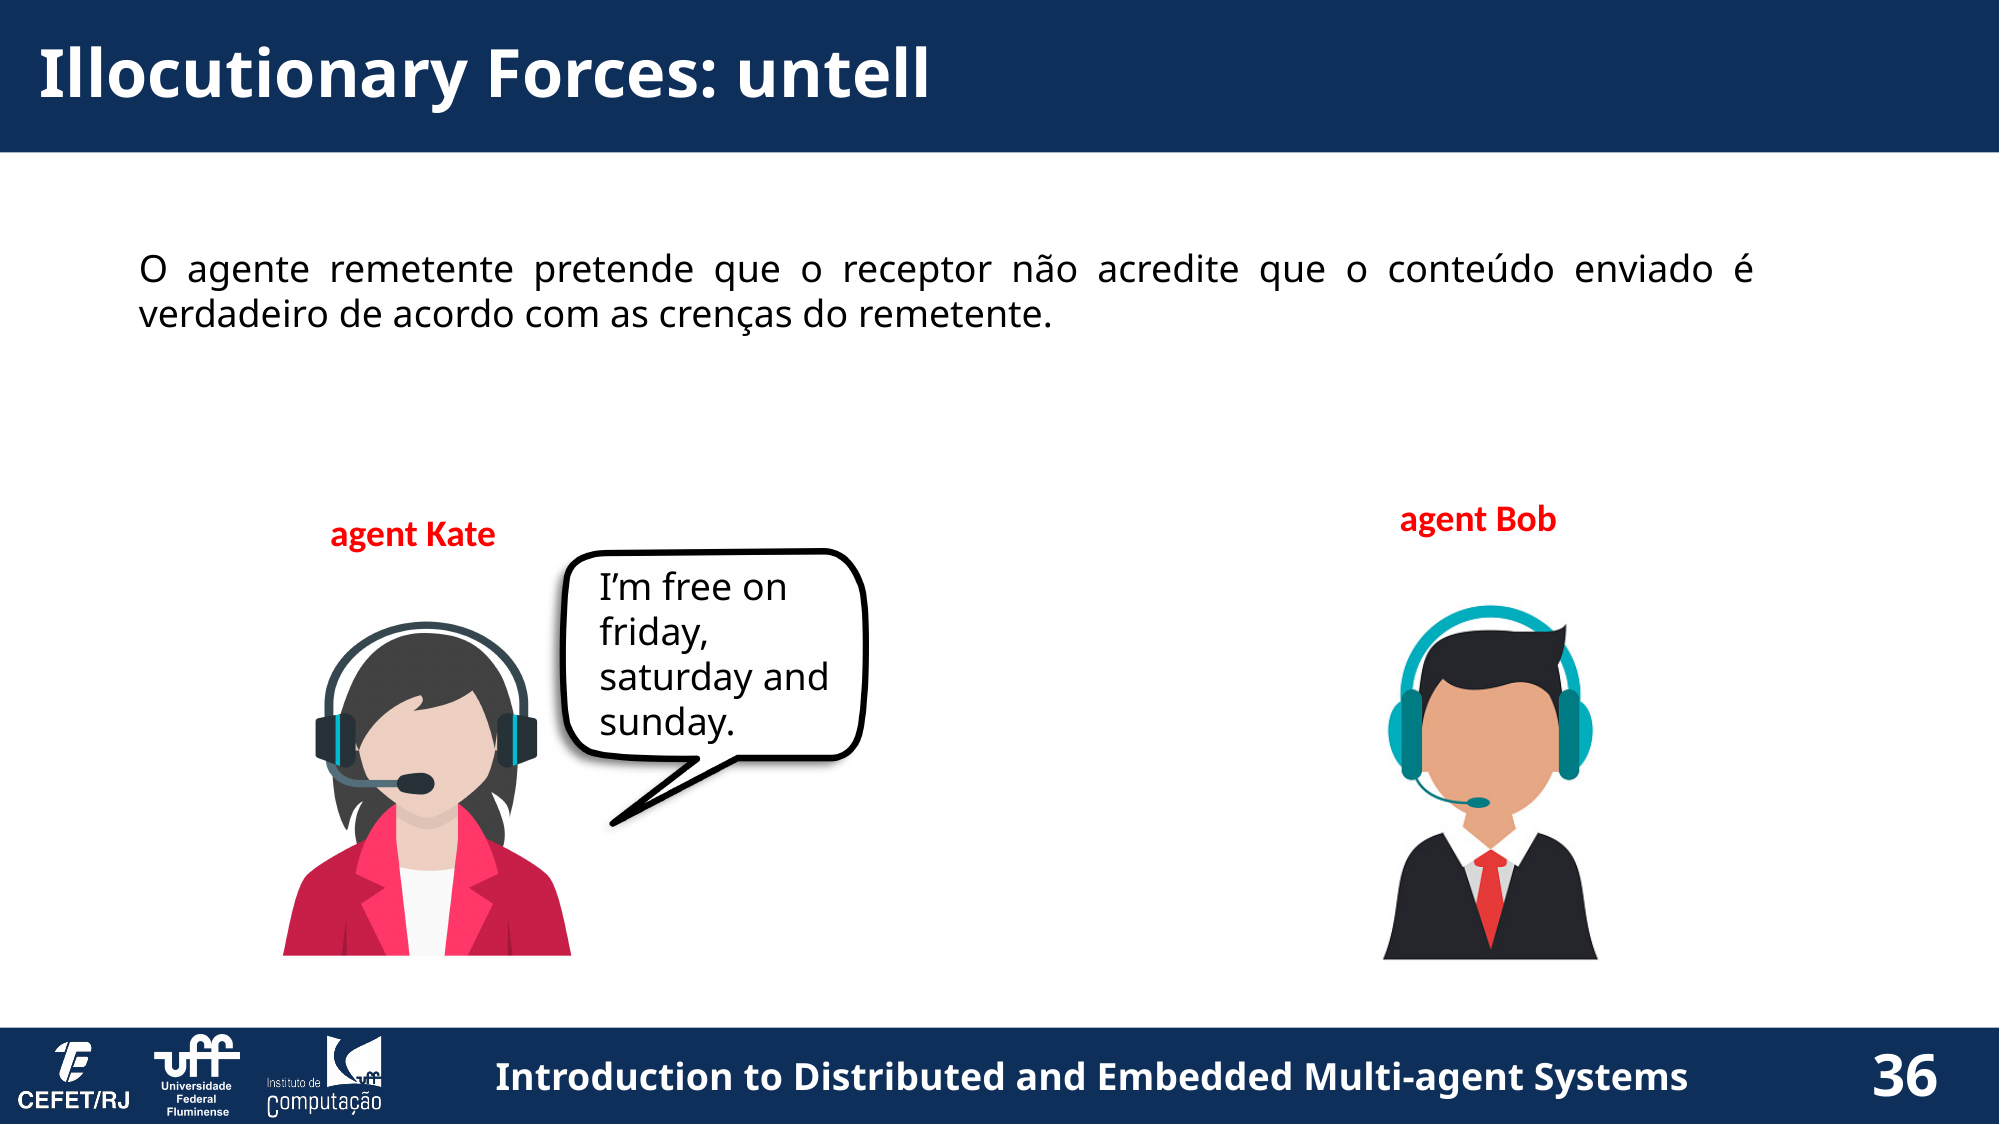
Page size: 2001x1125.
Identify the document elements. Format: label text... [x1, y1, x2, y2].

text_box Illocutionary Forces: untell [25, 23, 1999, 119]
picture [1268, 560, 1713, 1005]
text_box O agente remetente pretende que o receptor não acredite que o conteúdo enviado é verdadeiro de acordo com as crenças do remetente. [123, 237, 1771, 343]
picture [18, 1021, 129, 1125]
text_box I’m free on friday, saturday and sunday. [584, 555, 880, 750]
picture [153, 1033, 241, 1121]
text_box agent Kate [295, 501, 531, 562]
picture [265, 1033, 383, 1118]
text_box agent Bob [1360, 486, 1596, 547]
picture [205, 548, 869, 1011]
